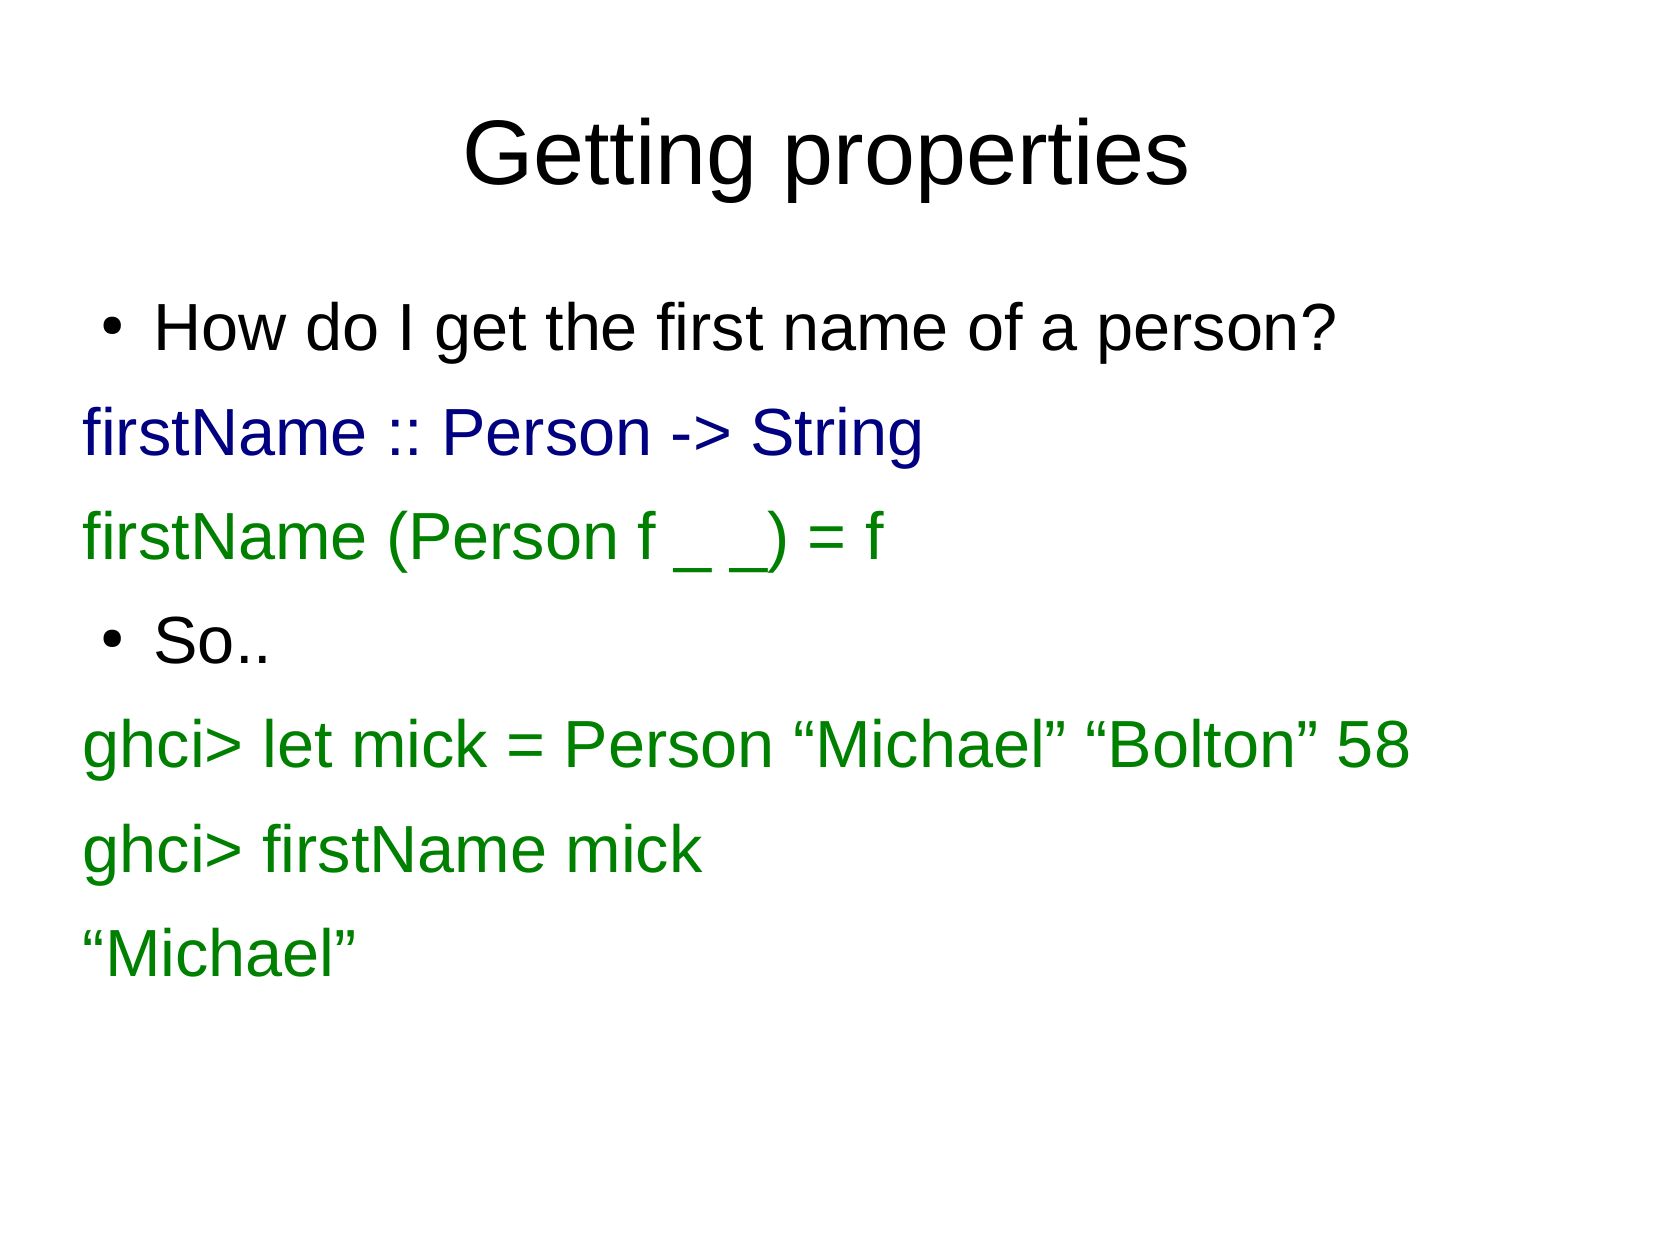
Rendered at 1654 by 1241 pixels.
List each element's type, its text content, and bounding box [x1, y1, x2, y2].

list How do I get the first name of a person? firstName :: Person -> String firstName (Person f _ _) = f So.. ghci> let mick = Person “Michael” “Bolton” 58 ghci> firstName mick “Michael” [82, 290, 1571, 1094]
title Getting properties [82, 56, 1571, 250]
